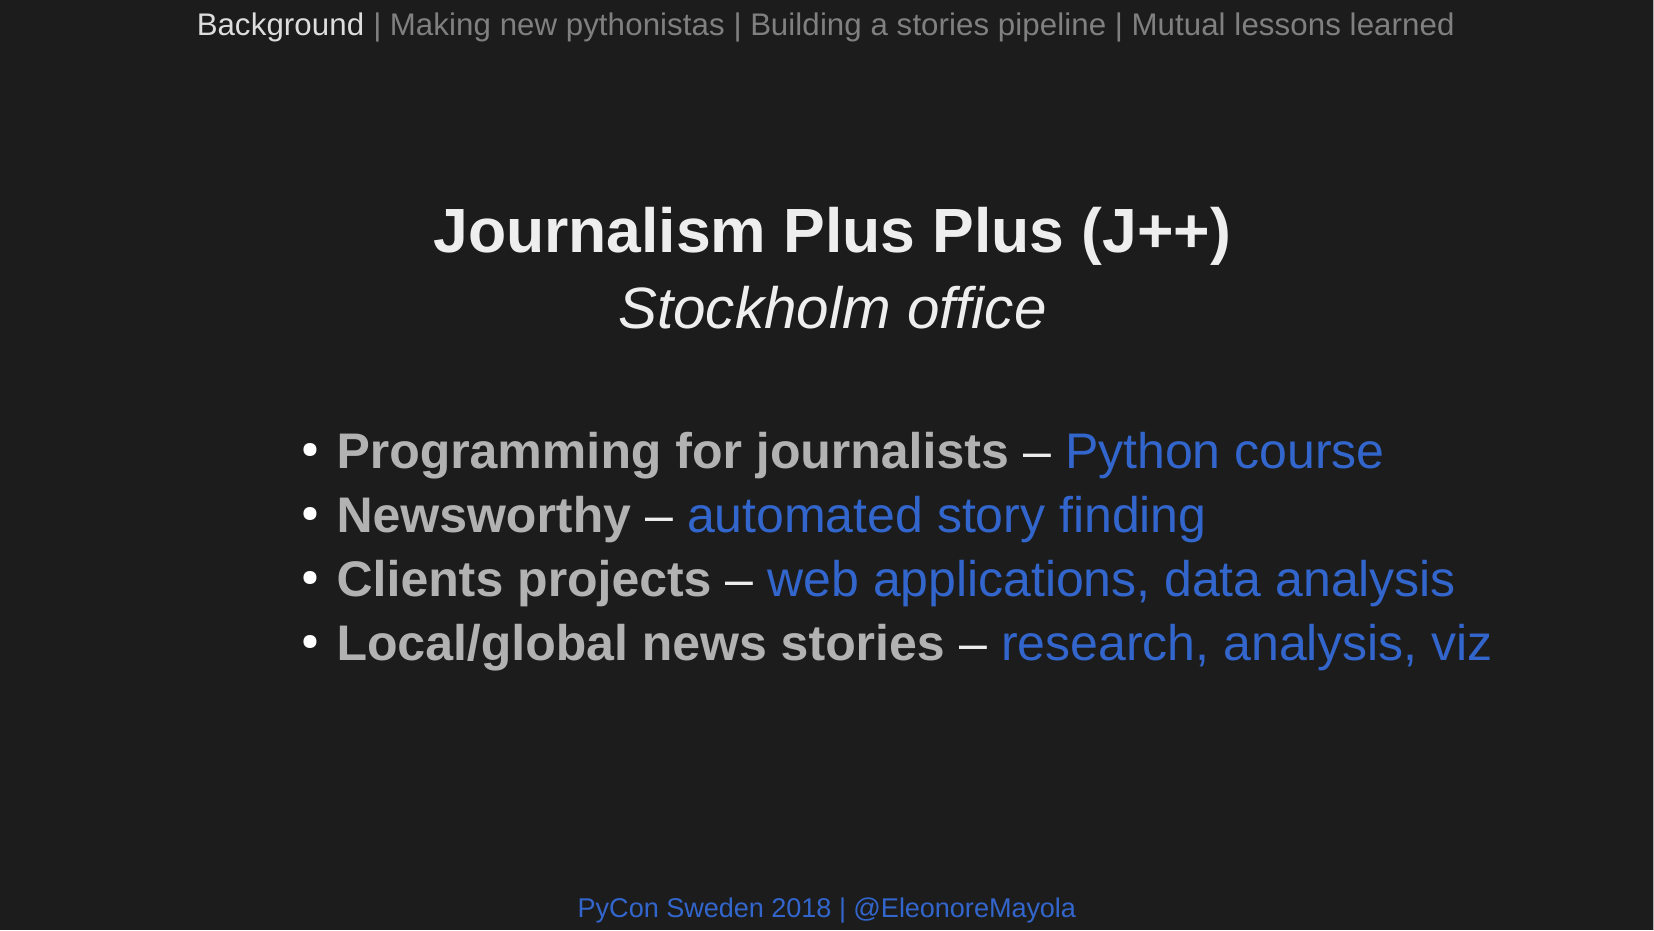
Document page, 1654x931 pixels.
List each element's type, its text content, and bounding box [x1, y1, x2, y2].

text_box Journalism Plus Plus (J++) Stockholm office Programming for journalists – Python course Newsworthy – automated story finding Clients projects – web applications, data analysis Local/global news stories – research, analysis, viz [106, 136, 1560, 721]
text_box Background | Making new pythonistas | Building a stories pipeline | Mutual lessons learned [0, 0, 1654, 57]
text_box PyCon Sweden 2018 | @EleonoreMayola [460, 885, 1193, 931]
